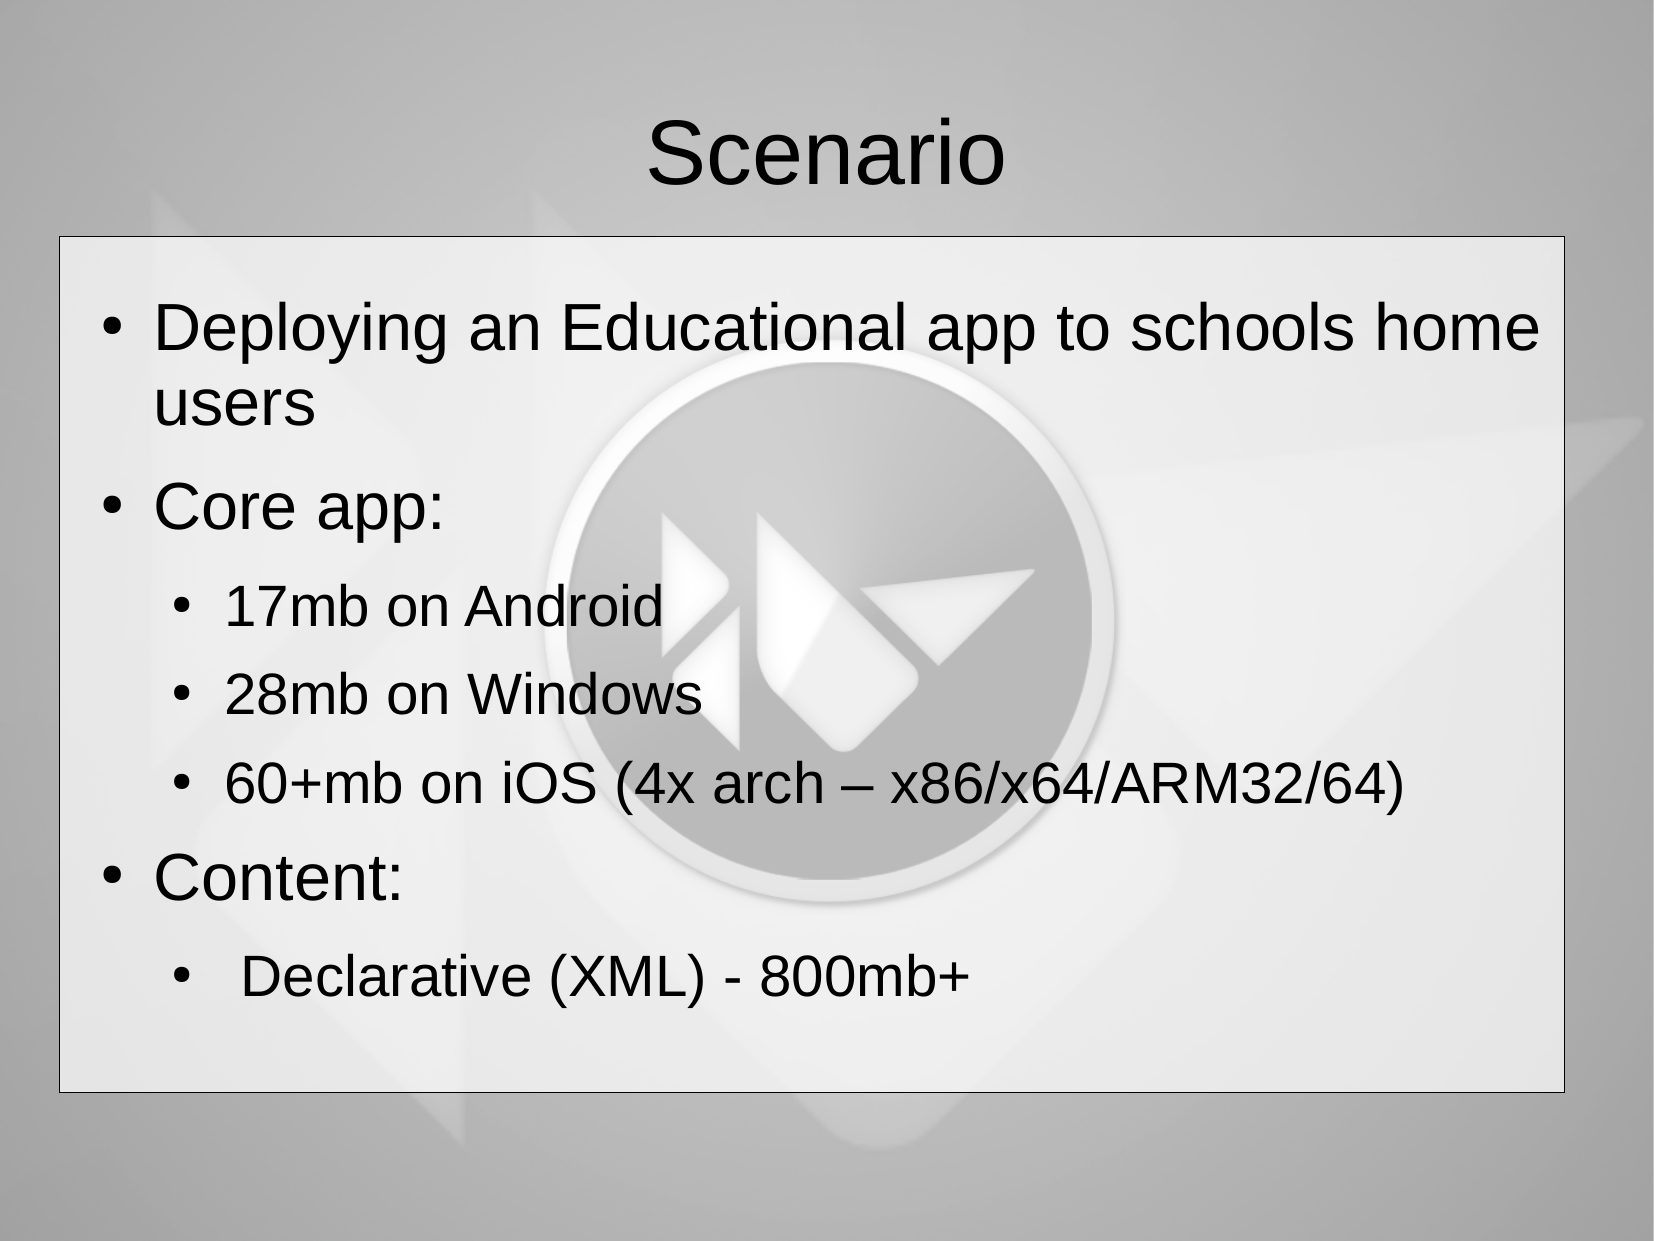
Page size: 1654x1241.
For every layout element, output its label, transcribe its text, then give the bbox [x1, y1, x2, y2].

picture [0, 0, 1654, 1241]
list Deploying an Educational app to schools home users Core app: 17mb on Android 28mb on Windows 60+mb on iOS (4x arch – x86/x64/ARM32/64) Content: Declarative (XML) - 800mb+ [82, 290, 1571, 1066]
title Scenario [82, 49, 1571, 257]
text_box [59, 236, 1565, 1093]
